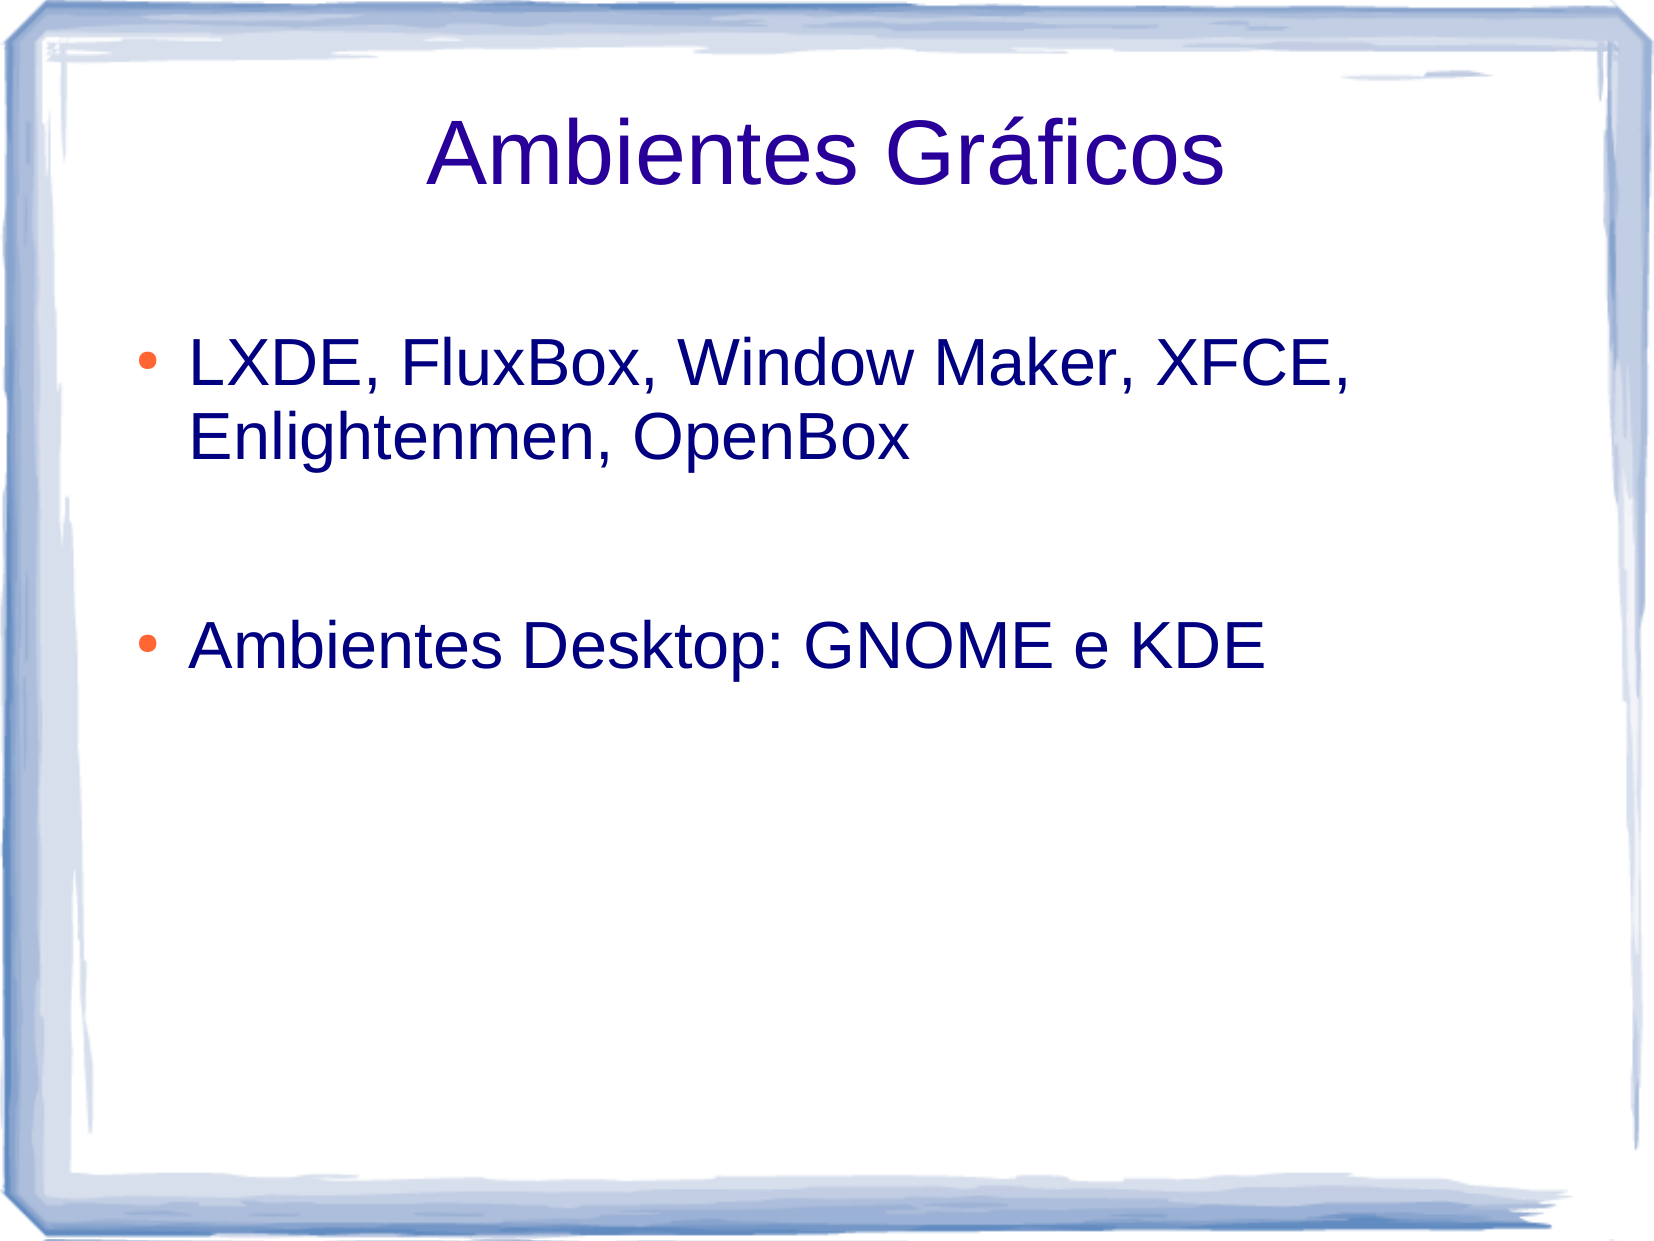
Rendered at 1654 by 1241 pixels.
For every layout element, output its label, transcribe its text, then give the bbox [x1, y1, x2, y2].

title Ambientes Gráficos [82, 49, 1571, 257]
picture [0, 0, 1654, 1241]
list LXDE, FluxBox, Window Maker, XFCE, Enlightenmen, OpenBox Ambientes Desktop: GNOME e KDE [118, 324, 1571, 1030]
